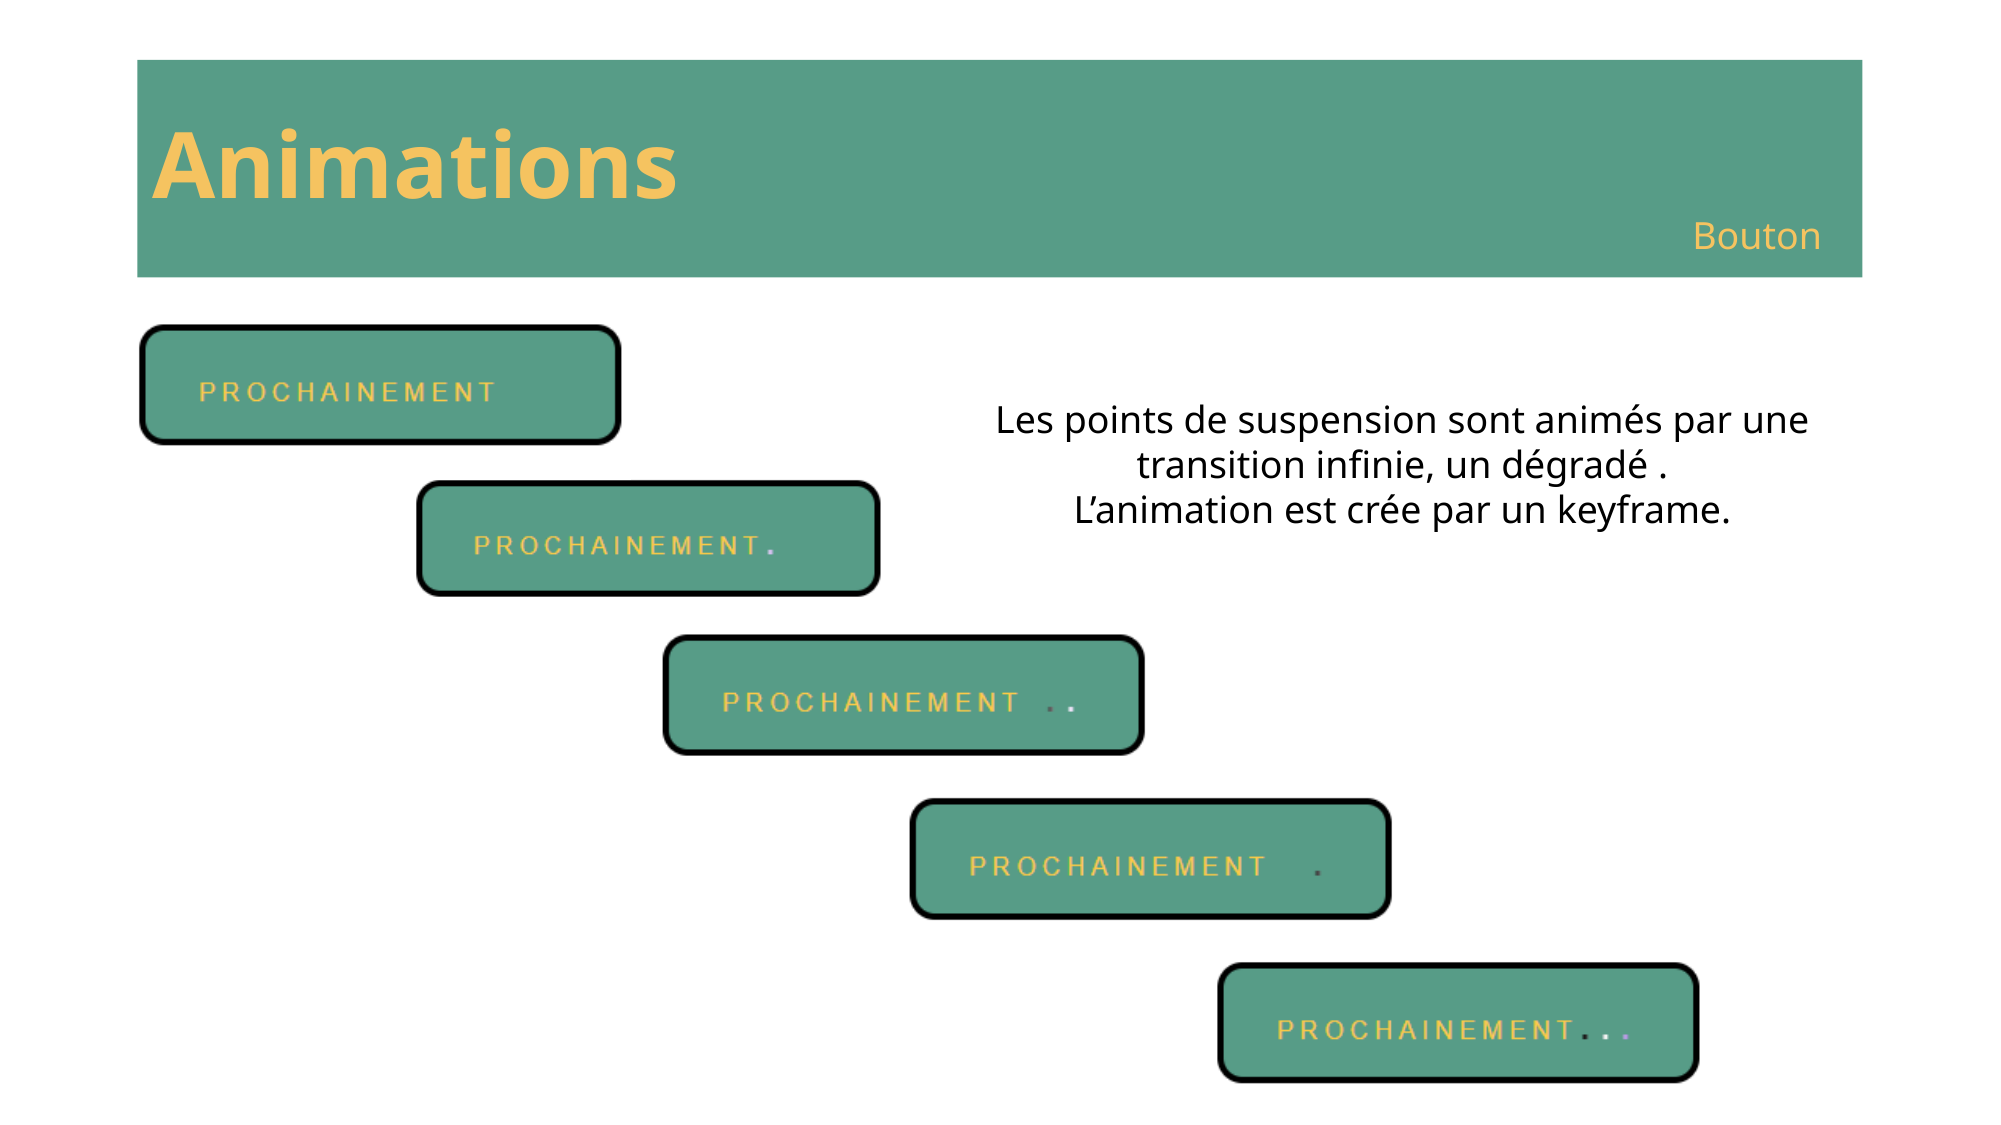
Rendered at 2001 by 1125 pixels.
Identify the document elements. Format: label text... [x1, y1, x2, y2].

title Animations [137, 59, 1863, 278]
picture [1166, 939, 1706, 1107]
picture [91, 309, 1403, 928]
text_box Les points de suspension sont animés par une transition infinie, un dégradé . L’animation est crée par un keyframe. [971, 388, 1835, 540]
text_box Bouton [1677, 204, 1863, 266]
